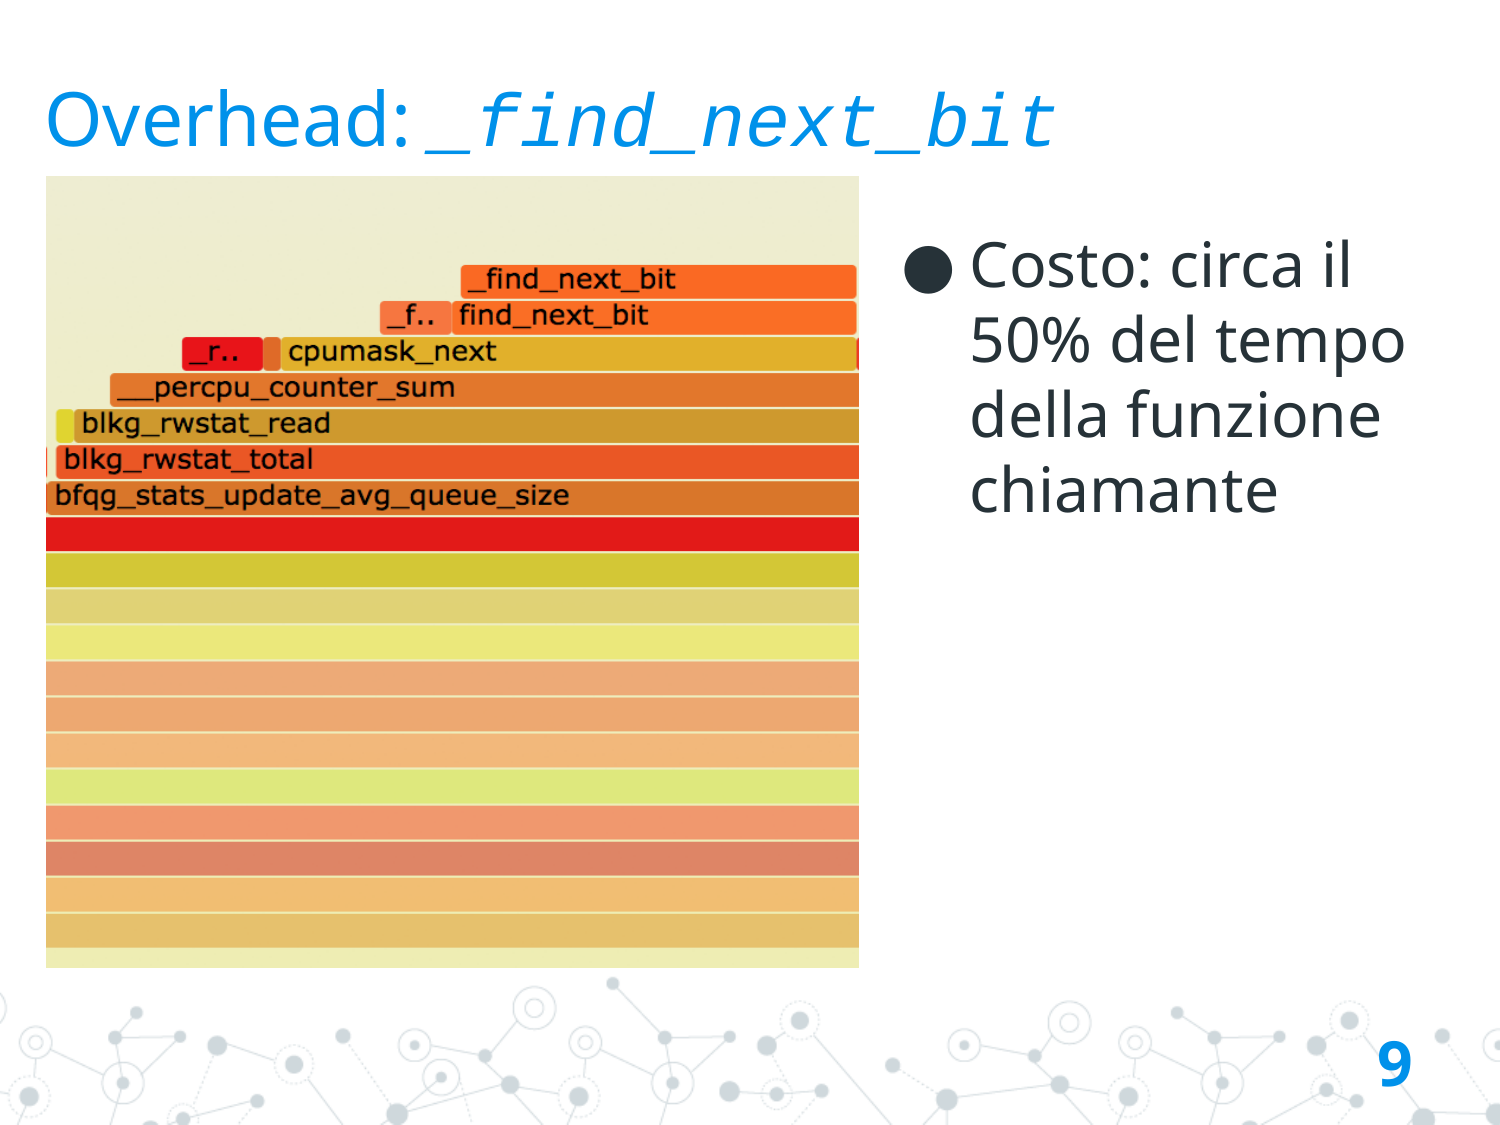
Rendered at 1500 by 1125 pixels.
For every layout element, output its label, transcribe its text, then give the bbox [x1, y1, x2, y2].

title Overhead: _find_next_bit [29, 22, 1500, 177]
picture [0, 0, 1500, 1125]
slide_number <number> [1329, 1008, 1462, 1095]
list Costo: circa il 50% del tempo della funzione chiamante [879, 210, 1490, 915]
